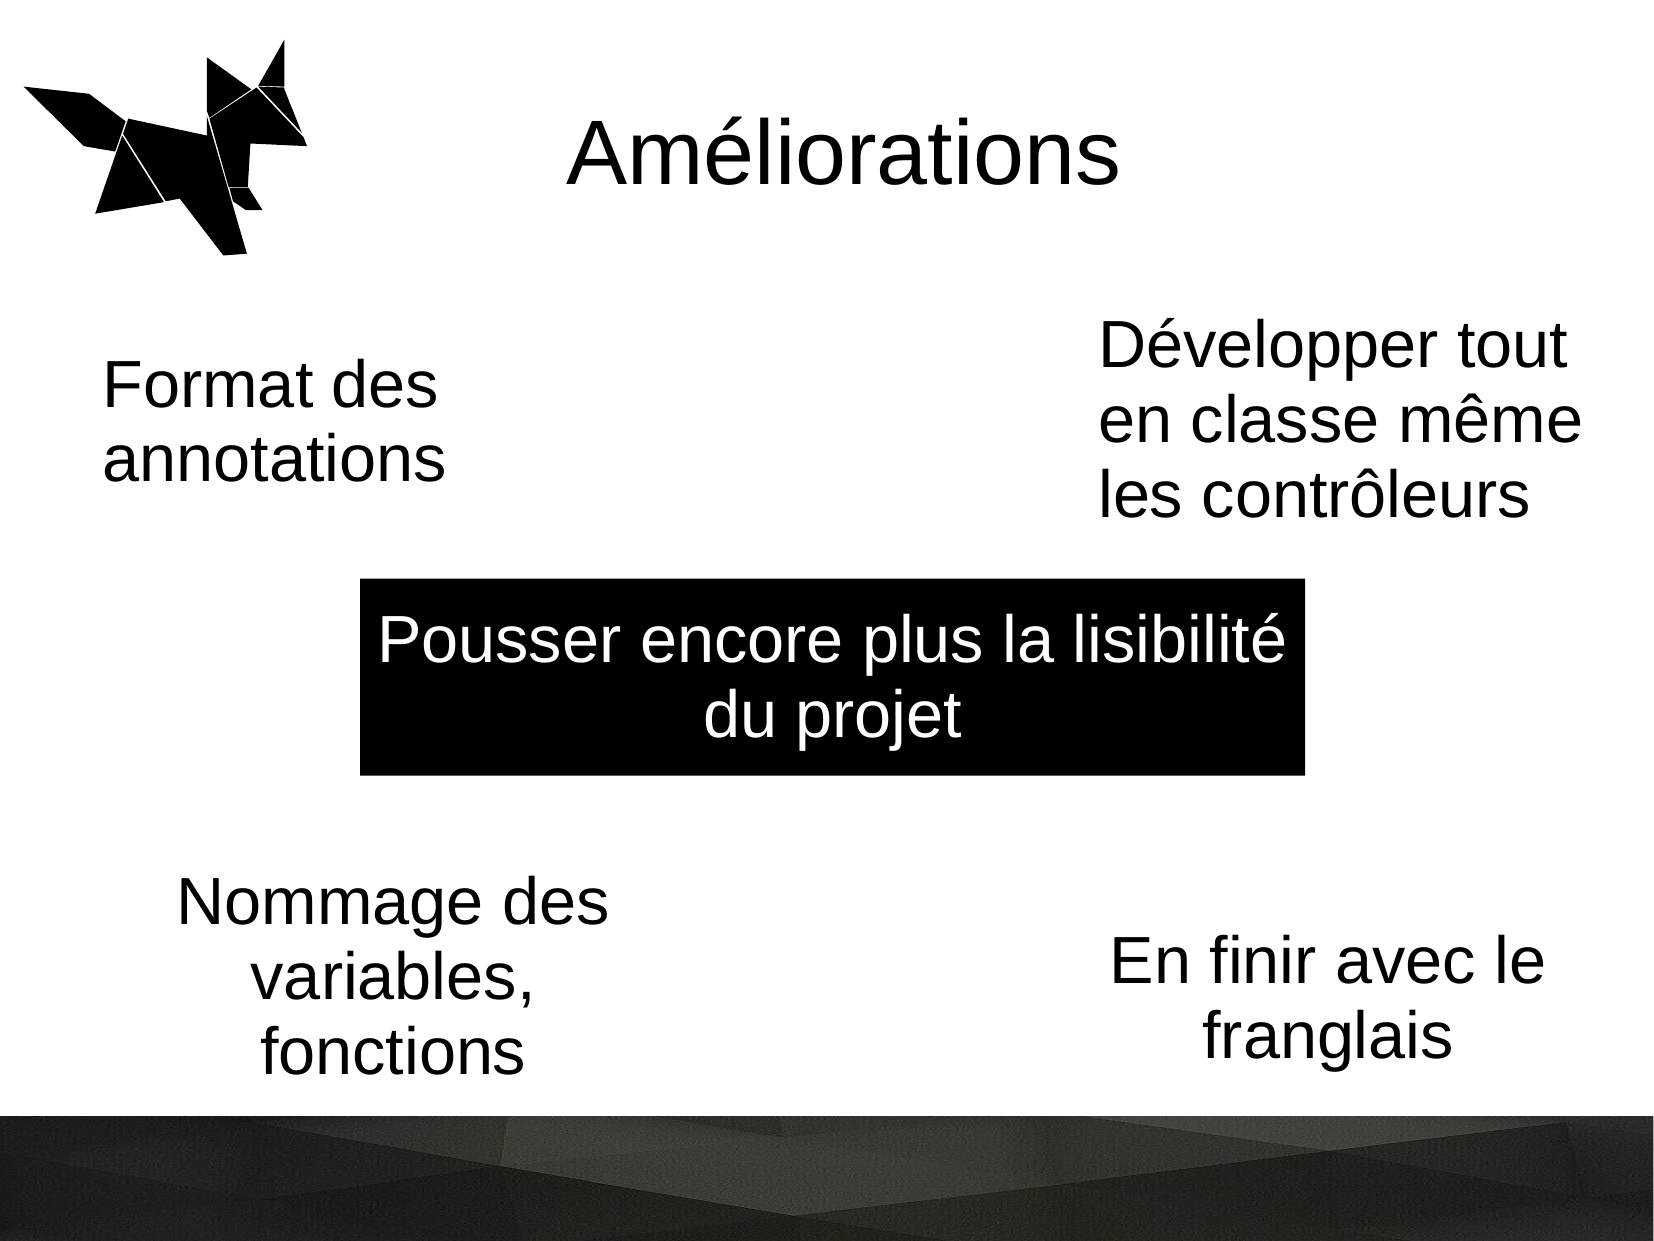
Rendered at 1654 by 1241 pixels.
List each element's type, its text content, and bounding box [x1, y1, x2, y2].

text_box Pousser encore plus la lisibilité du projet [360, 578, 1306, 776]
text_box Nommage des variables, fonctions [106, 864, 645, 1089]
text_box En finir avec le franglais [1050, 897, 1571, 1099]
text_box Développer tout en classe même les contrôleurs [1062, 307, 1602, 532]
title Améliorations [308, 49, 1571, 257]
text_box Format des annotations [67, 346, 650, 497]
picture [0, 1116, 1654, 1241]
picture [23, 30, 308, 319]
